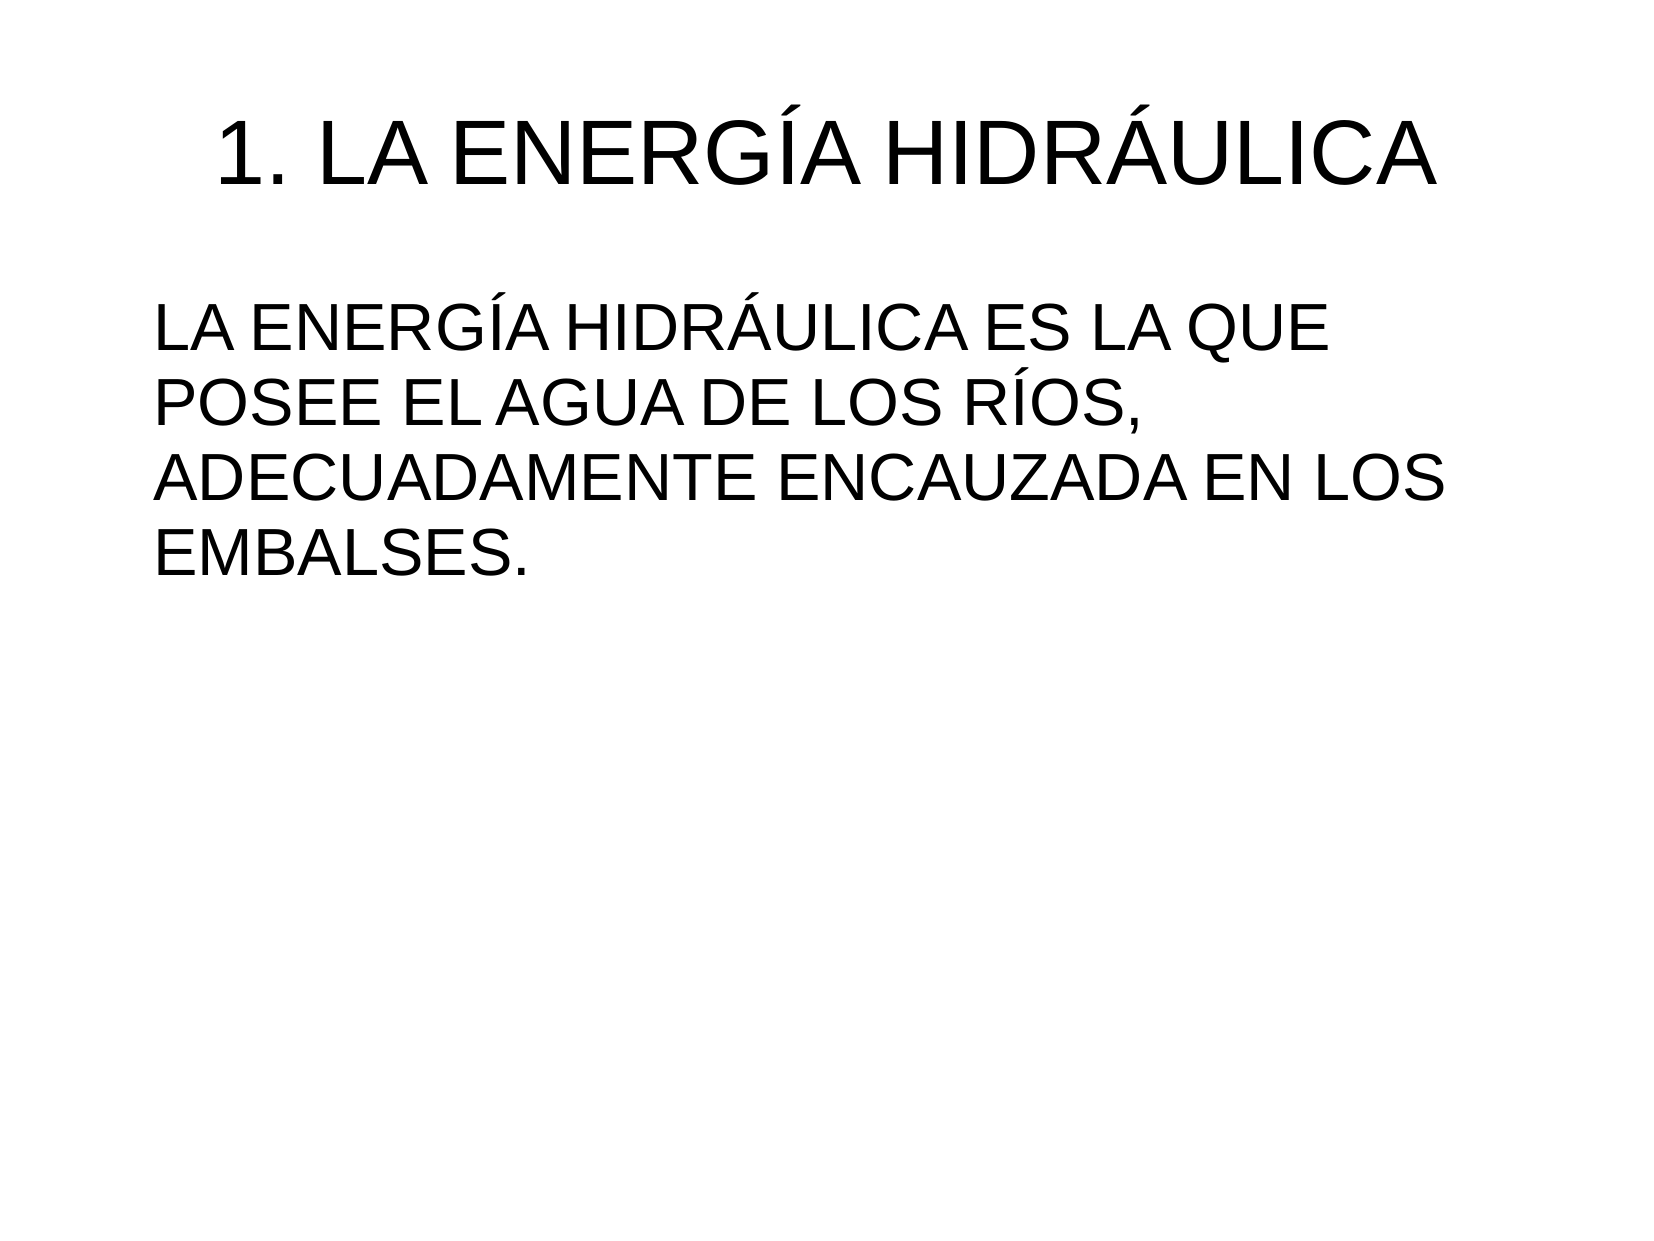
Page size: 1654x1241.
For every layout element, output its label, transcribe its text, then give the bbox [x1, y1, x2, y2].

title 1. LA ENERGÍA HIDRÁULICA [82, 56, 1571, 250]
list LA ENERGÍA HIDRÁULICA ES LA QUE POSEE EL AGUA DE LOS RÍOS, ADECUADAMENTE ENCAUZADA EN LOS EMBALSES. [82, 290, 1571, 1109]
